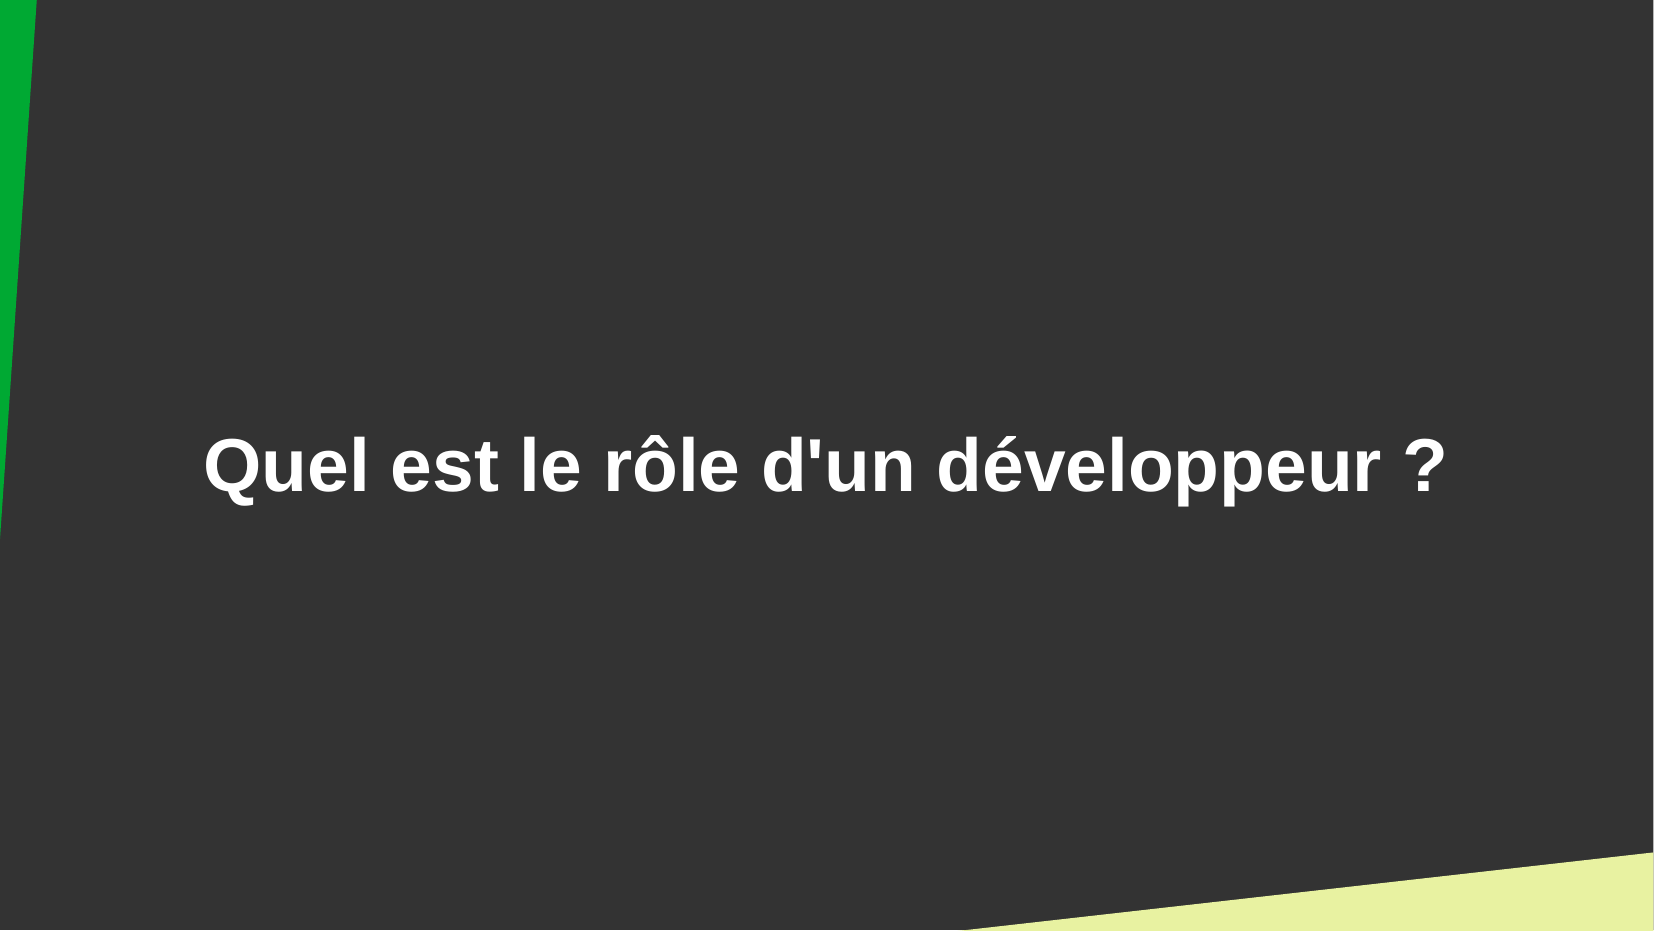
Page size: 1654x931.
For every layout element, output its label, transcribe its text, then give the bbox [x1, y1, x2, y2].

title Quel est le rôle d'un développeur ? [19, 423, 1635, 508]
text_box [0, 0, 37, 539]
text_box [957, 852, 1654, 931]
